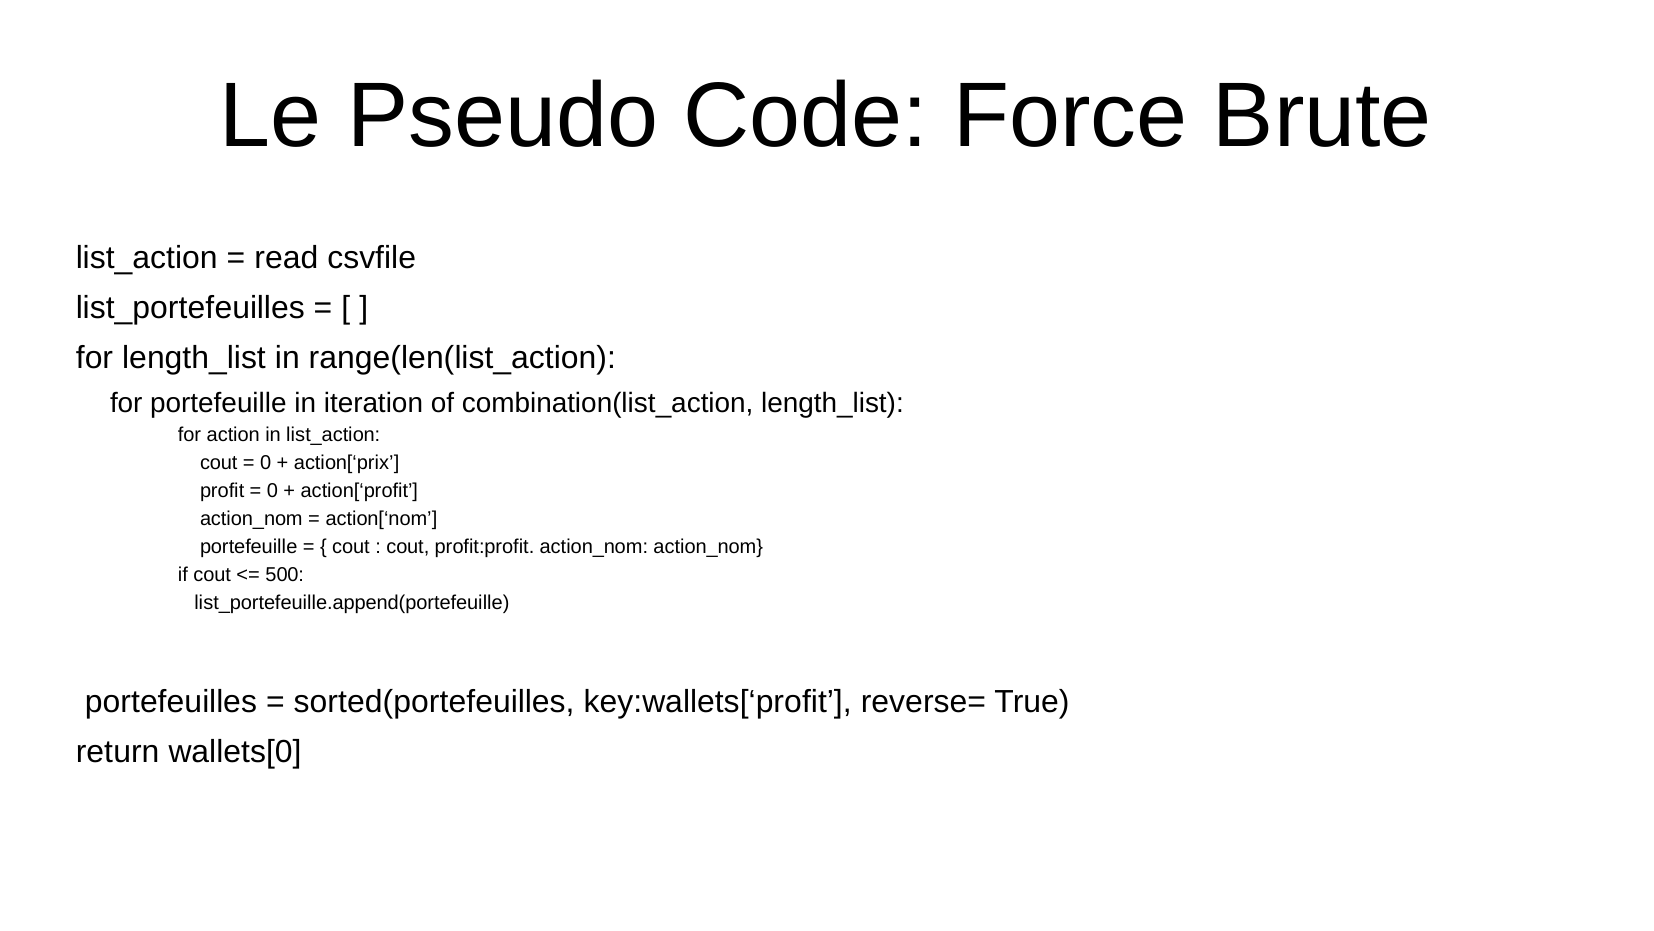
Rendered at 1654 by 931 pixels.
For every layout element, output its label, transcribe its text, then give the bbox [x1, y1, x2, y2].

list list_action = read csvfile list_portefeuilles = [ ] for length_list in range(len(list_action): for portefeuille in iteration of combination(list_action, length_list): for action in list_action: cout = 0 + action[‘prix’] profit = 0 + action[‘profit’] action_nom = action[‘nom’] portefeuille = { cout : cout, profit:profit. action_nom: action_nom} if cout <= 500: list_portefeuille.append(portefeuille) portefeuilles = sorted(portefeuilles, key:wallets[‘profit’], reverse= True) return wallets[0] [41, 240, 1531, 780]
title Le Pseudo Code: Force Brute [82, 37, 1571, 193]
